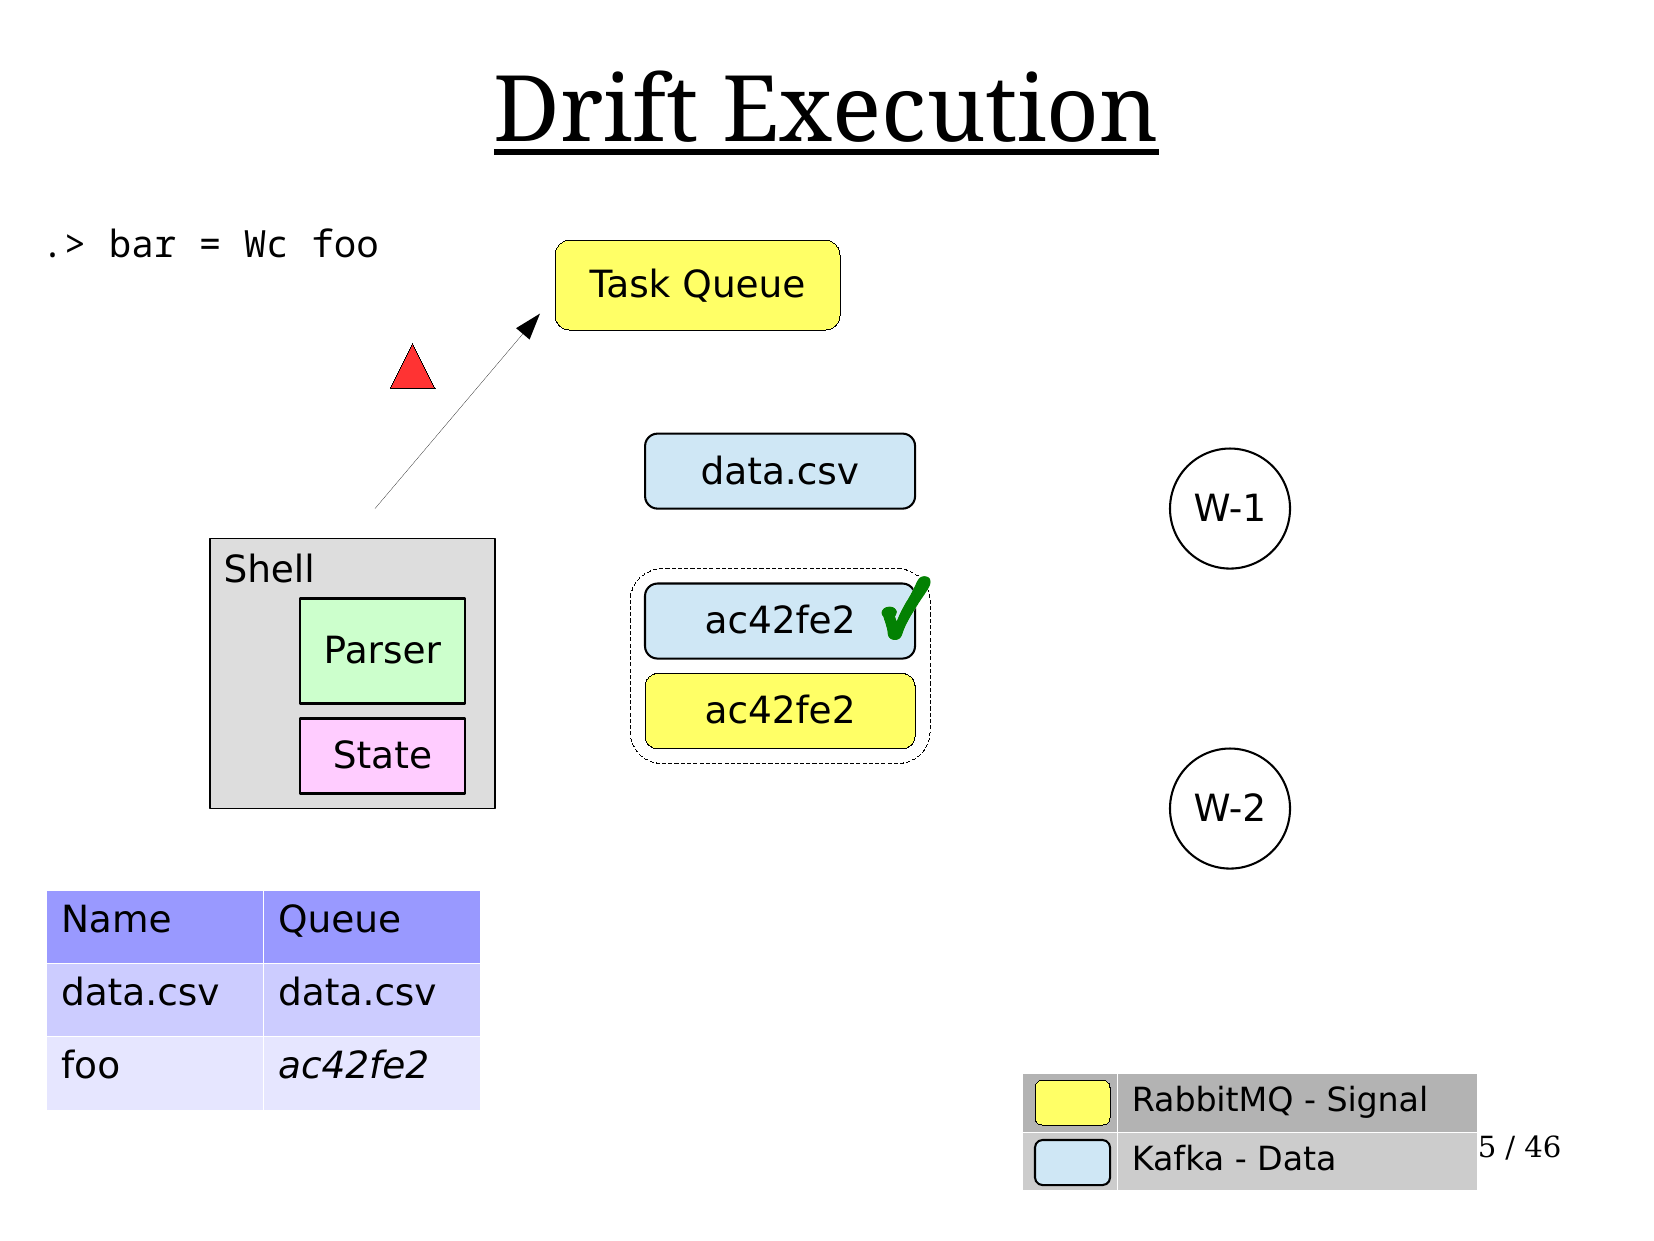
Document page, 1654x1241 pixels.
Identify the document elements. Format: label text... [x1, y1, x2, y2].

text_box Task Queue [555, 240, 841, 331]
text_box State [300, 718, 466, 794]
text_box [1035, 1080, 1111, 1126]
table_cell data.csv [47, 964, 263, 1036]
text_box W-2 [1170, 748, 1291, 869]
text_box data.csv [645, 433, 916, 509]
text_box [630, 568, 931, 764]
text_box [390, 343, 436, 389]
text_box Parser [300, 598, 466, 704]
table_header [1023, 1074, 1117, 1132]
text_box .> bar = Wc foo [26, 210, 338, 263]
table_cell Kafka - Data [1118, 1133, 1477, 1190]
title Drift Execution [82, 2, 1571, 211]
text_box Shell [208, 540, 331, 599]
table_header Queue [264, 891, 480, 963]
picture [866, 568, 946, 648]
table_cell foo [47, 1037, 263, 1110]
table_cell data.csv [264, 964, 480, 1036]
text_box [1035, 1140, 1111, 1186]
table_header Name [47, 891, 263, 963]
table_cell ac42fe2 [264, 1037, 480, 1110]
table_cell [1023, 1133, 1117, 1190]
table_header RabbitMQ - Signal [1118, 1074, 1477, 1132]
text_box W-1 [1170, 448, 1291, 569]
text_box [210, 538, 496, 809]
